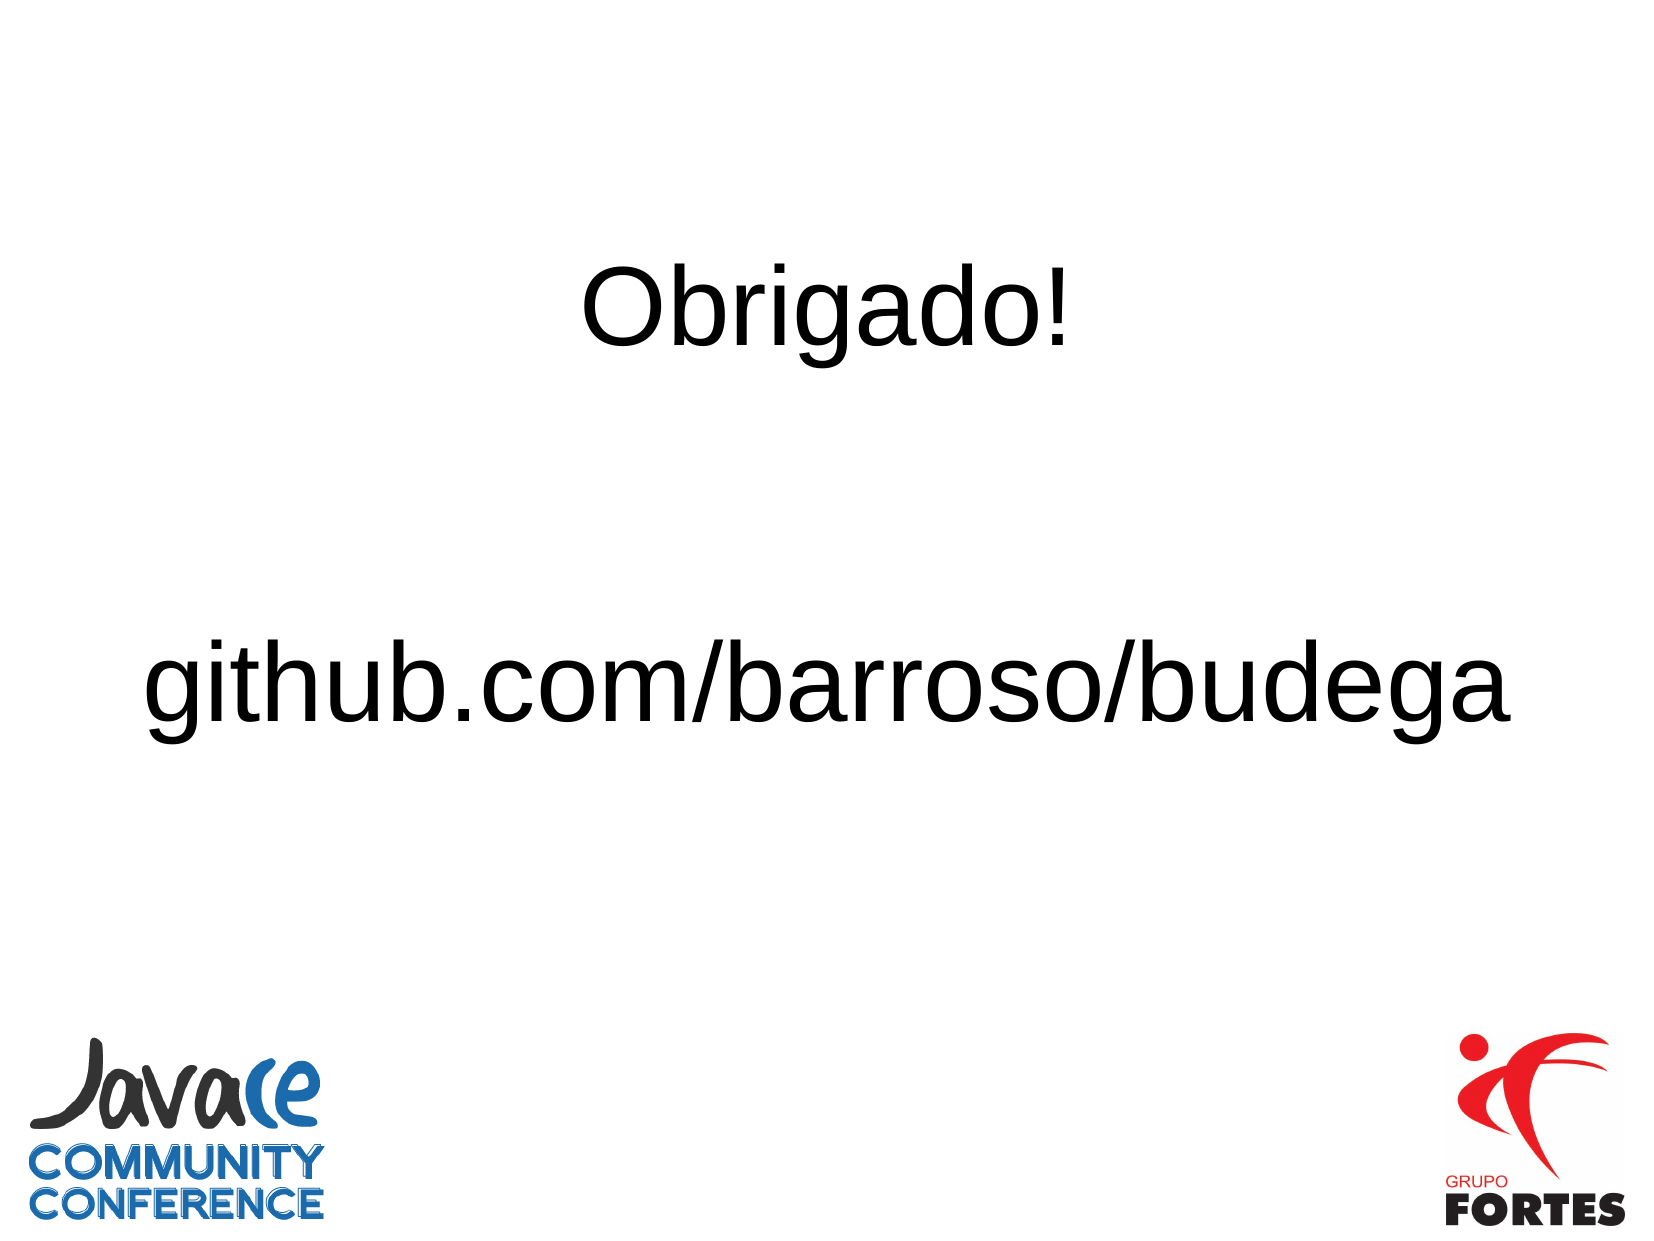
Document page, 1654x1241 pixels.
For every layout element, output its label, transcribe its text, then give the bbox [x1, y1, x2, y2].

text_box Obrigado! github.com/barroso/budega [0, 236, 1654, 828]
picture [1446, 1033, 1625, 1226]
picture [29, 1033, 325, 1224]
